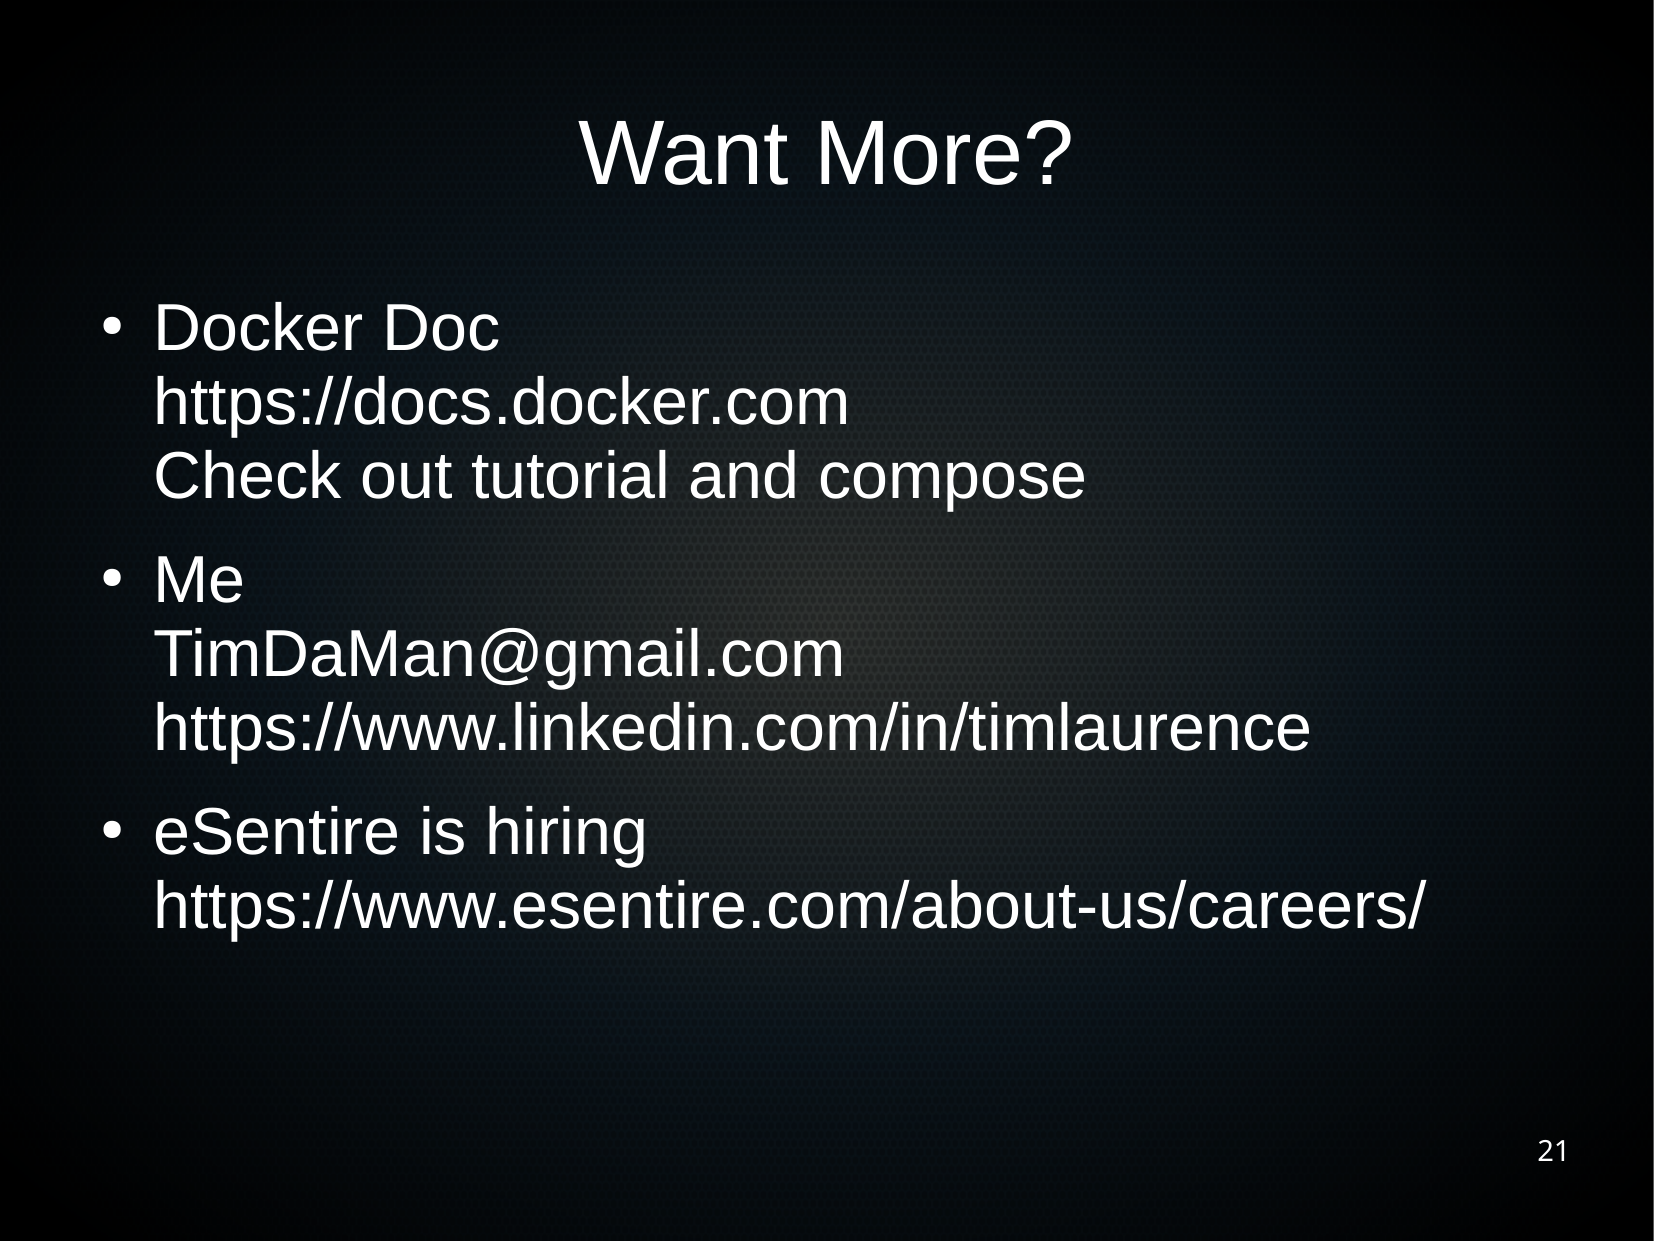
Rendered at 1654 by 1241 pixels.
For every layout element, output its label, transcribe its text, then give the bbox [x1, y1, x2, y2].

list Docker Doc https://docs.docker.com Check out tutorial and compose Me TimDaMan@gmail.com https://www.linkedin.com/in/timlaurence eSentire is hiring https://www.esentire.com/about-us/careers/ [82, 290, 1538, 1010]
title Want More? [82, 49, 1571, 257]
picture [0, 0, 1654, 1241]
